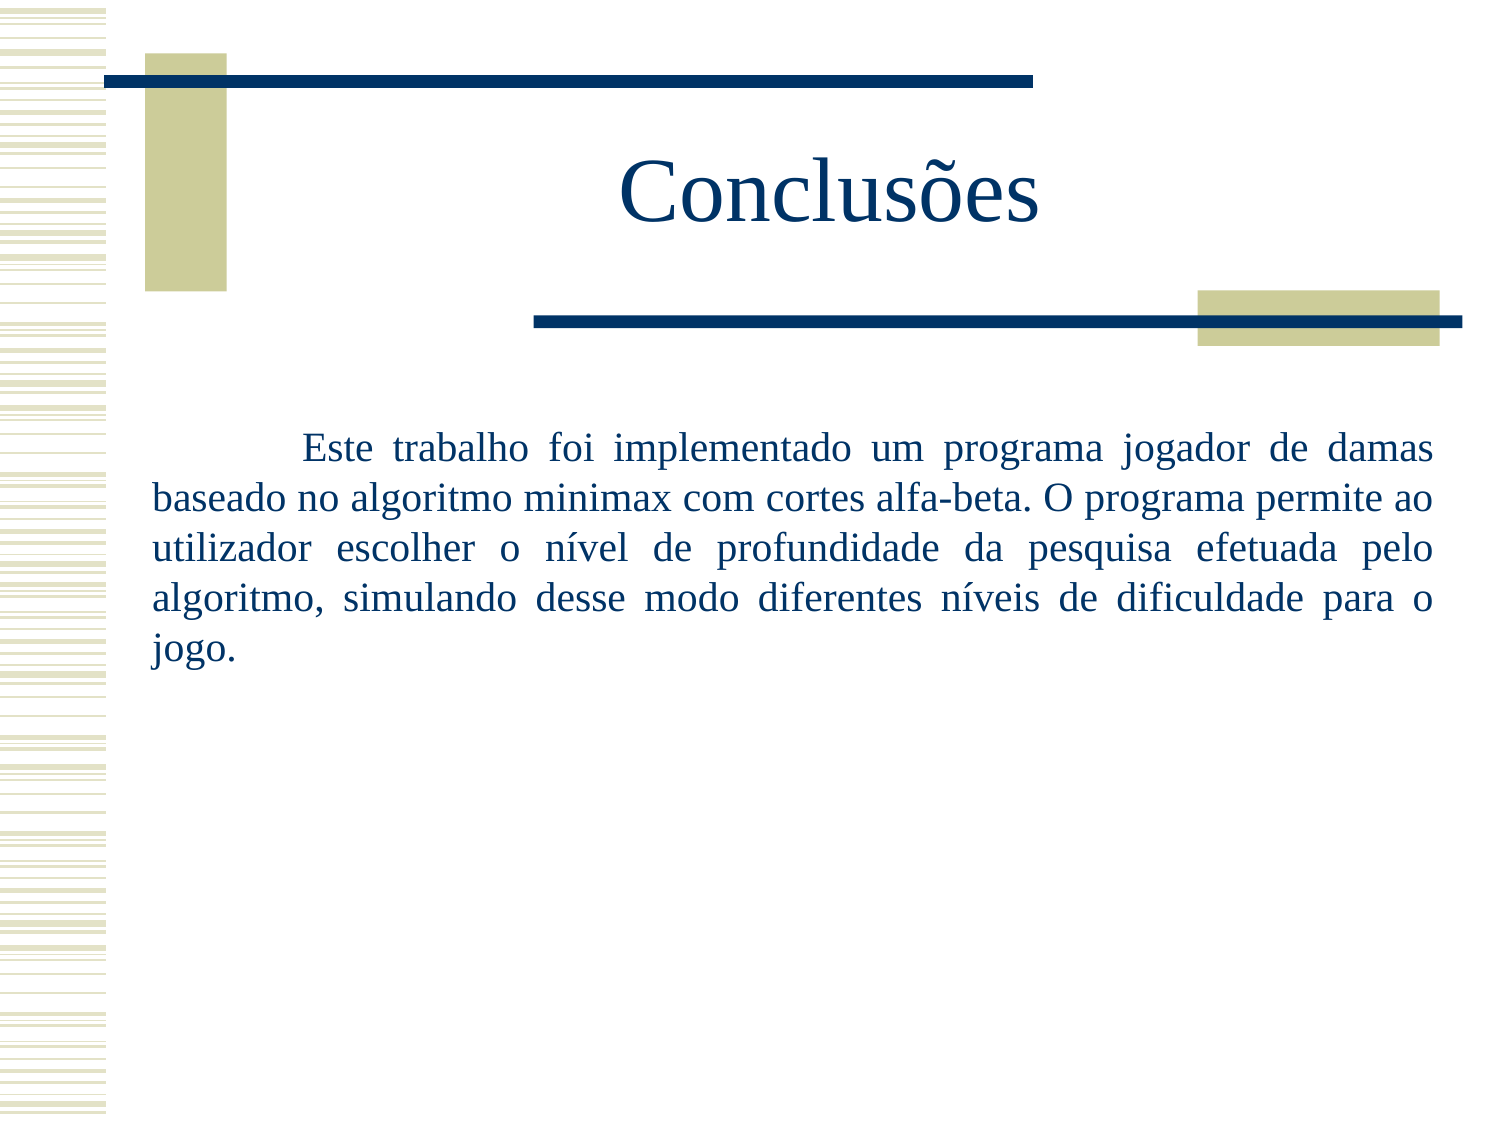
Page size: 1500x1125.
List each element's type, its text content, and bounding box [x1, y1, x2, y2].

text_box Este trabalho foi implementado um programa jogador de damas baseado no algoritmo minimax com cortes alfa-beta. O programa permite ao utilizador escolher o nível de profundidade da pesquisa efetuada pelo algoritmo, simulando desse modo diferentes níveis de dificuldade para o jogo. [137, 412, 1450, 831]
title Conclusões [225, 99, 1436, 288]
